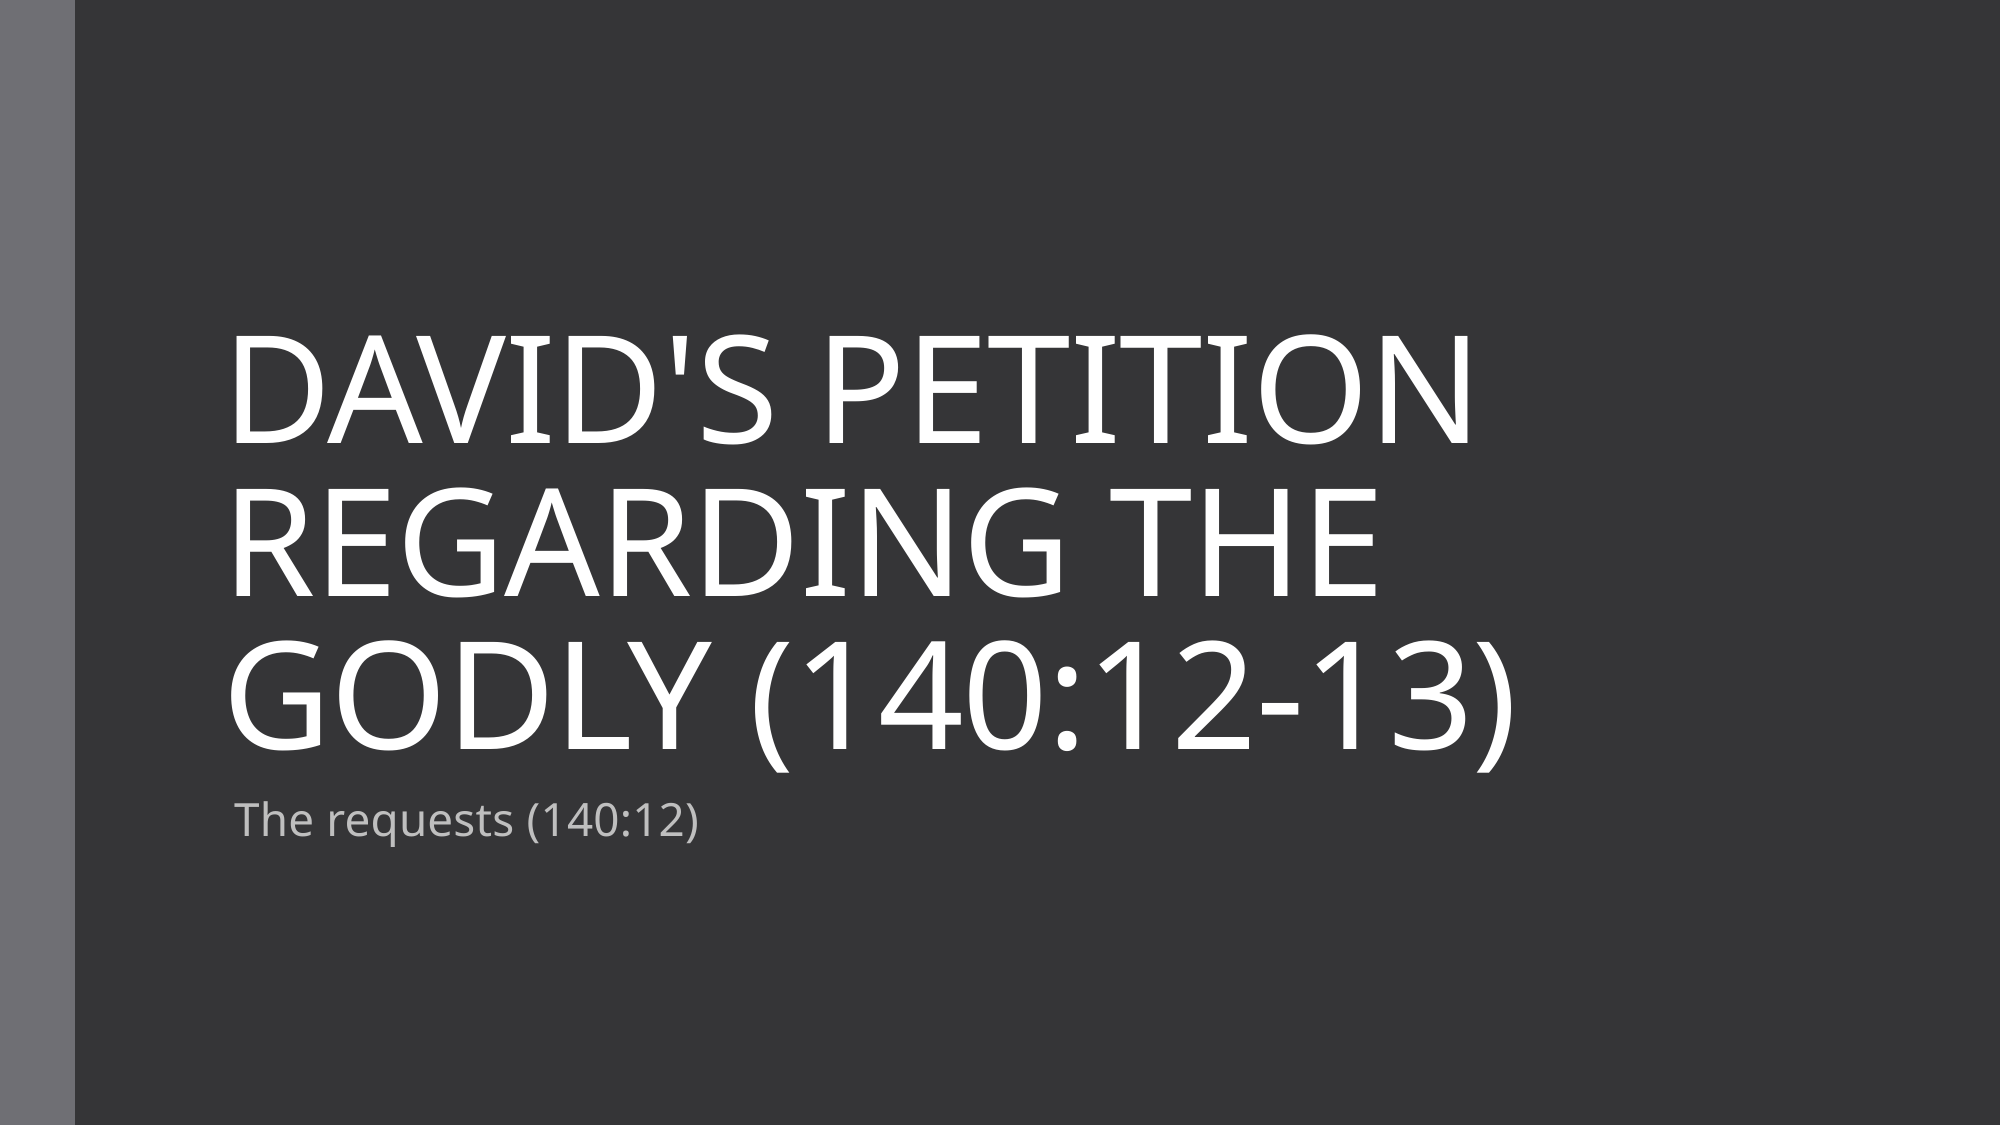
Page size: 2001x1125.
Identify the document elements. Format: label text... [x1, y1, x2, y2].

title DAVID'S PETITION REGARDING THE GODLY (140:12-13) [206, 124, 1752, 787]
subtitle The requests (140:12) [206, 787, 1752, 1066]
